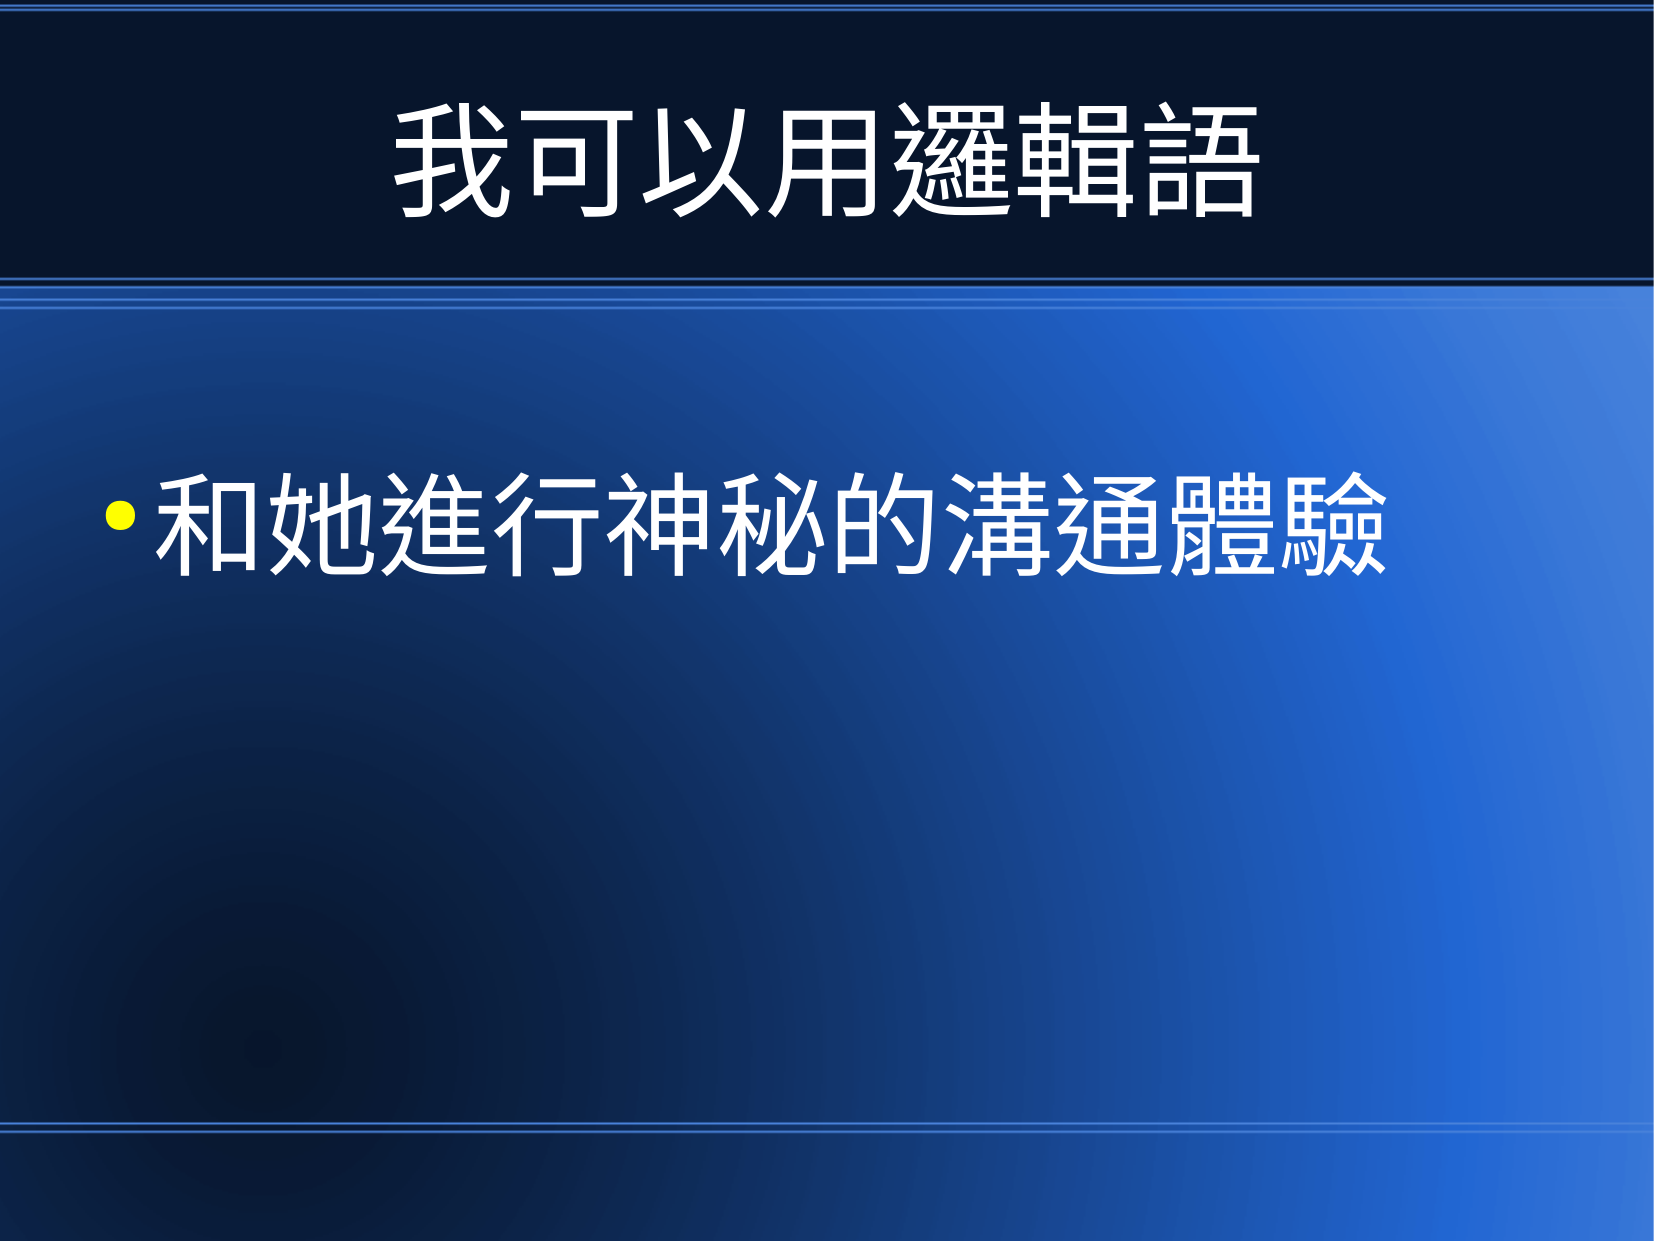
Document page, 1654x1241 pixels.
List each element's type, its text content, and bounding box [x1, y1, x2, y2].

title 我可以用邏輯語 [82, 49, 1571, 257]
picture [0, 0, 1654, 1241]
list 和她進行神秘的溝通體驗 [82, 355, 1571, 1241]
